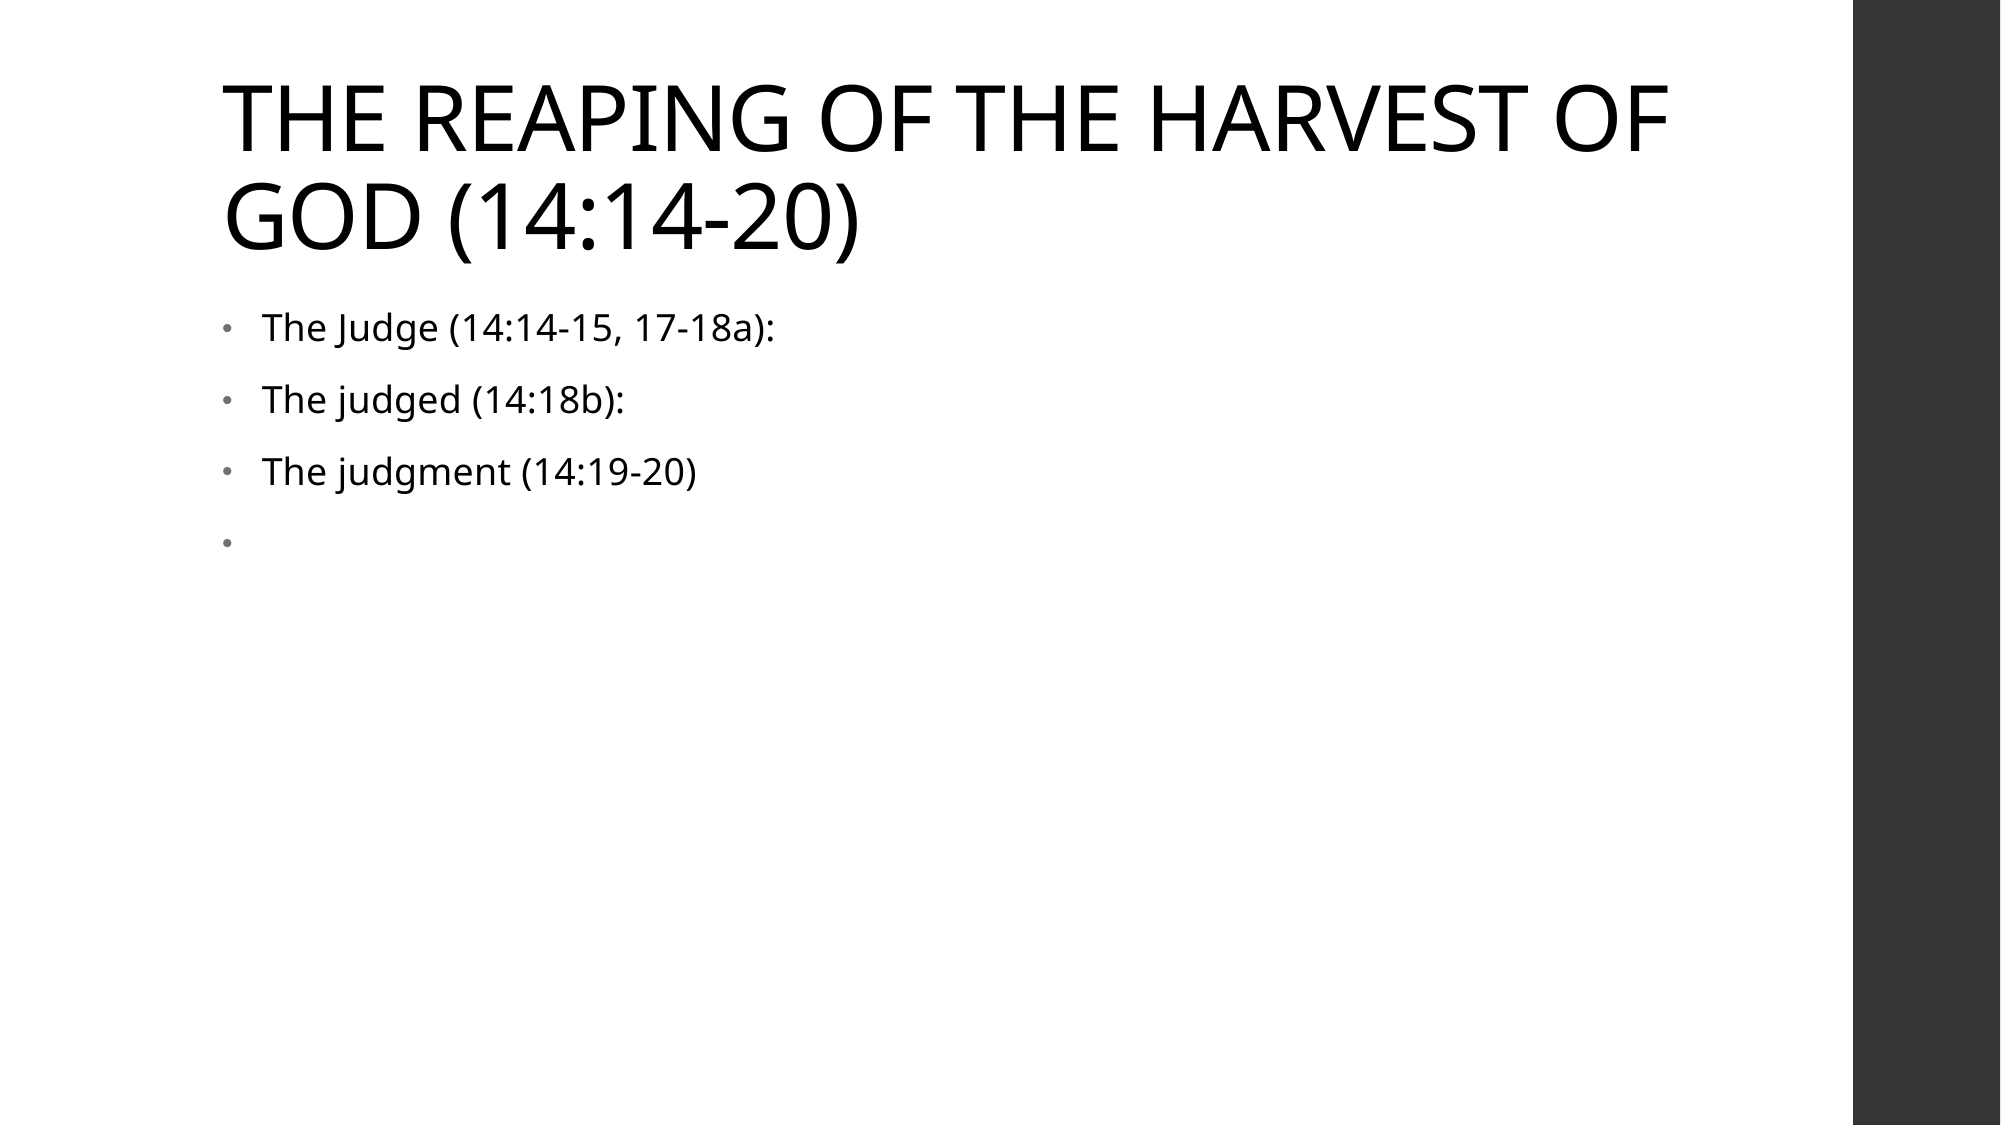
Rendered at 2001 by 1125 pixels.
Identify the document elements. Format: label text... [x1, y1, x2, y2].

list The Judge (14:14-15, 17-18a): The judged (14:18b): The judgment (14:19-20) [206, 299, 1617, 1014]
title THE REAPING OF THE HARVEST OF GOD (14:14-20) [206, 60, 1797, 278]
